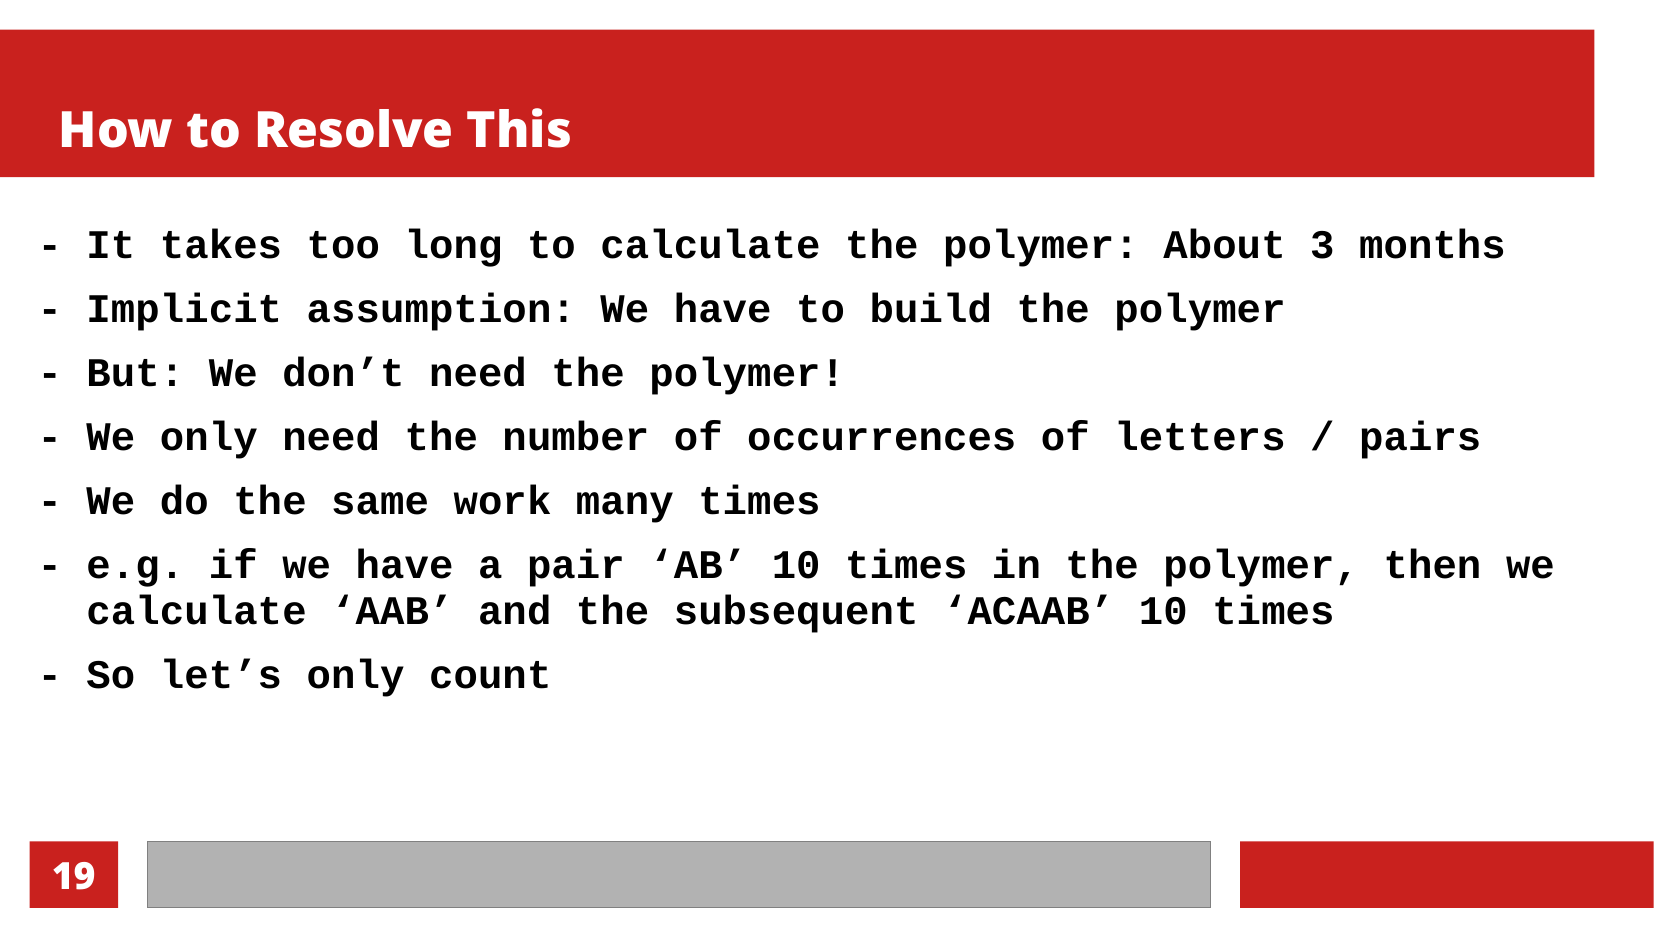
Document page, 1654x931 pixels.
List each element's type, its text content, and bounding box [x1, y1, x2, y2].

title How to Resolve This [59, 44, 1595, 163]
list - It takes too long to calculate the polymer: About 3 months - Implicit assumption: We have to build the polymer - But: We don’t need the polymer! - We only need the number of occurrences of letters / pairs - We do the same work many times - e.g. if we have a pair ‘AB’ 10 times in the polymer, then we calculate ‘AAB’ and the subsequent ‘ACAAB’ 10 times - So let’s only count [37, 225, 1576, 788]
